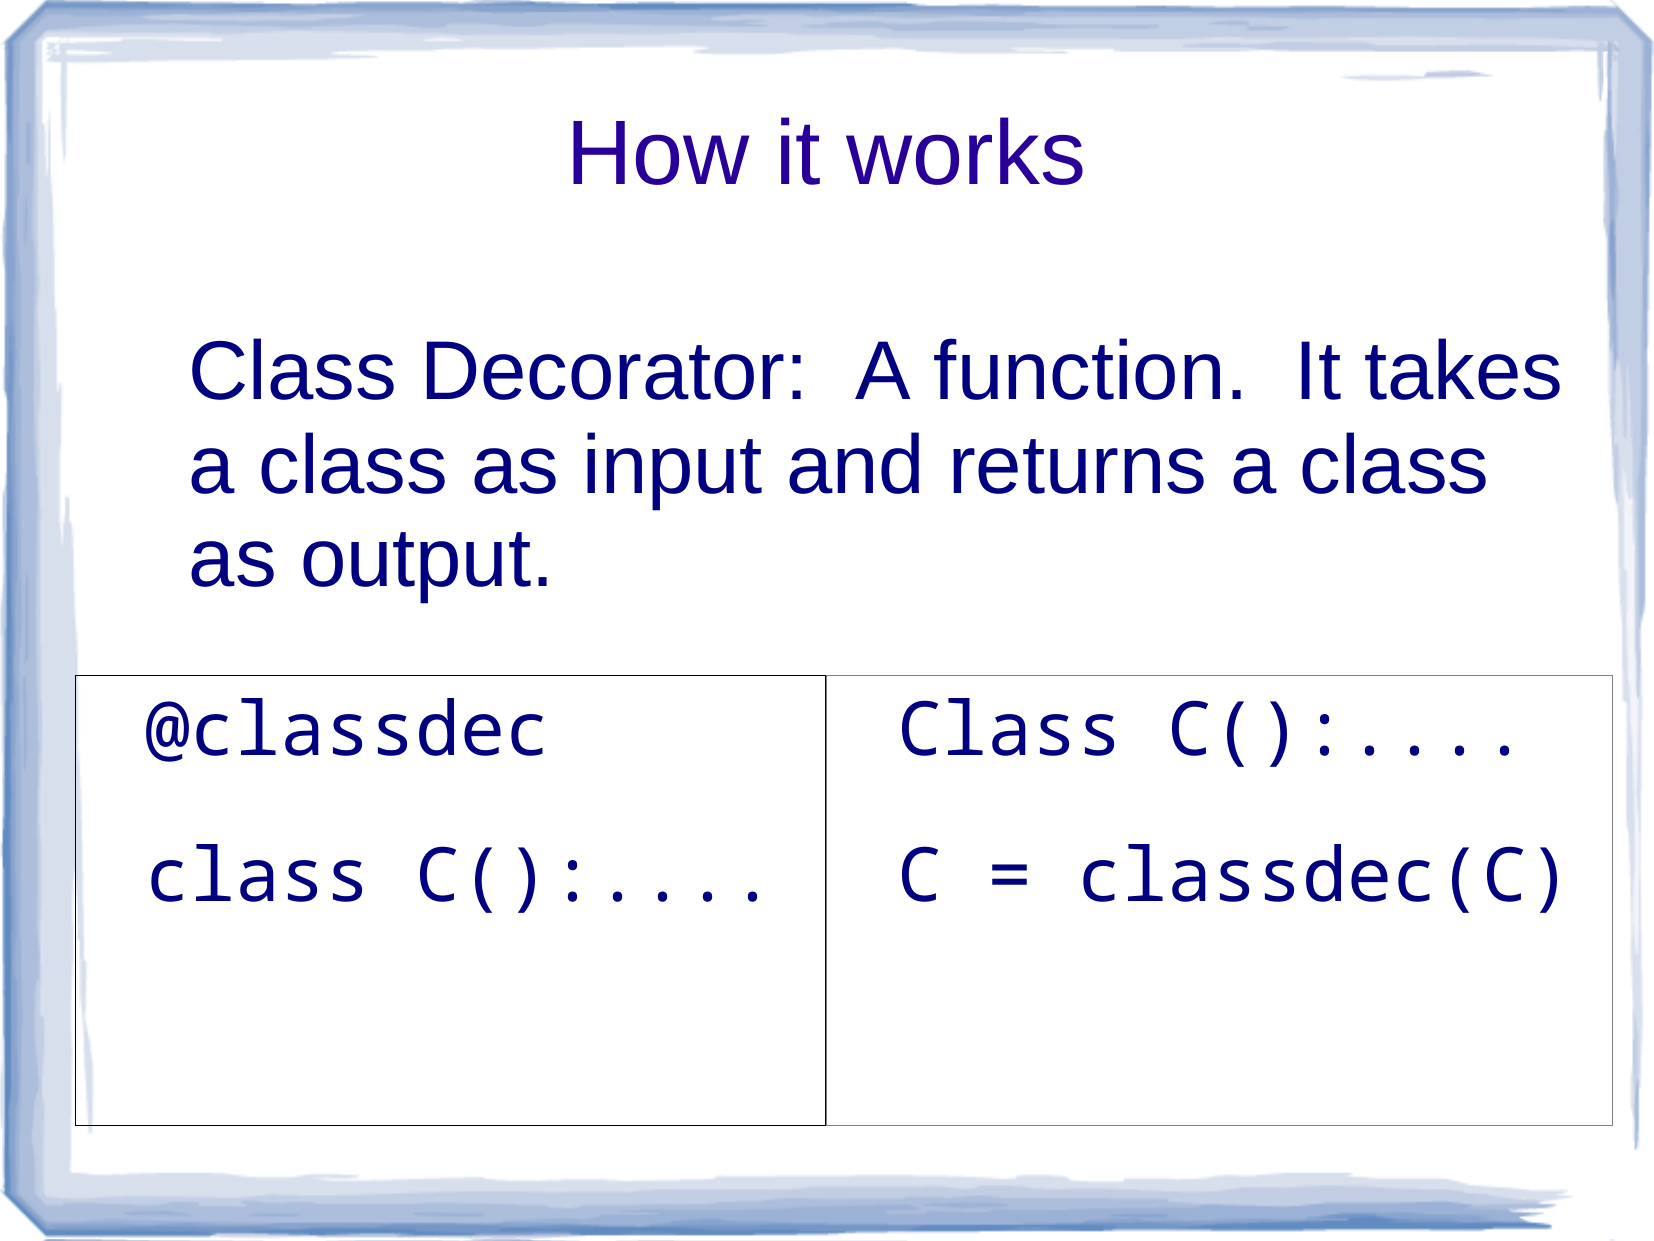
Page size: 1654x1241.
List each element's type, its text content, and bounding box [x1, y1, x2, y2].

list Class Decorator: A function. It takes a class as input and returns a class as output. [118, 324, 1571, 635]
title How it works [82, 56, 1571, 250]
picture [0, 0, 1654, 1241]
list @classdec class C():.... [75, 675, 826, 1126]
list Class C():.... C = classdec(C) [826, 675, 1613, 1126]
